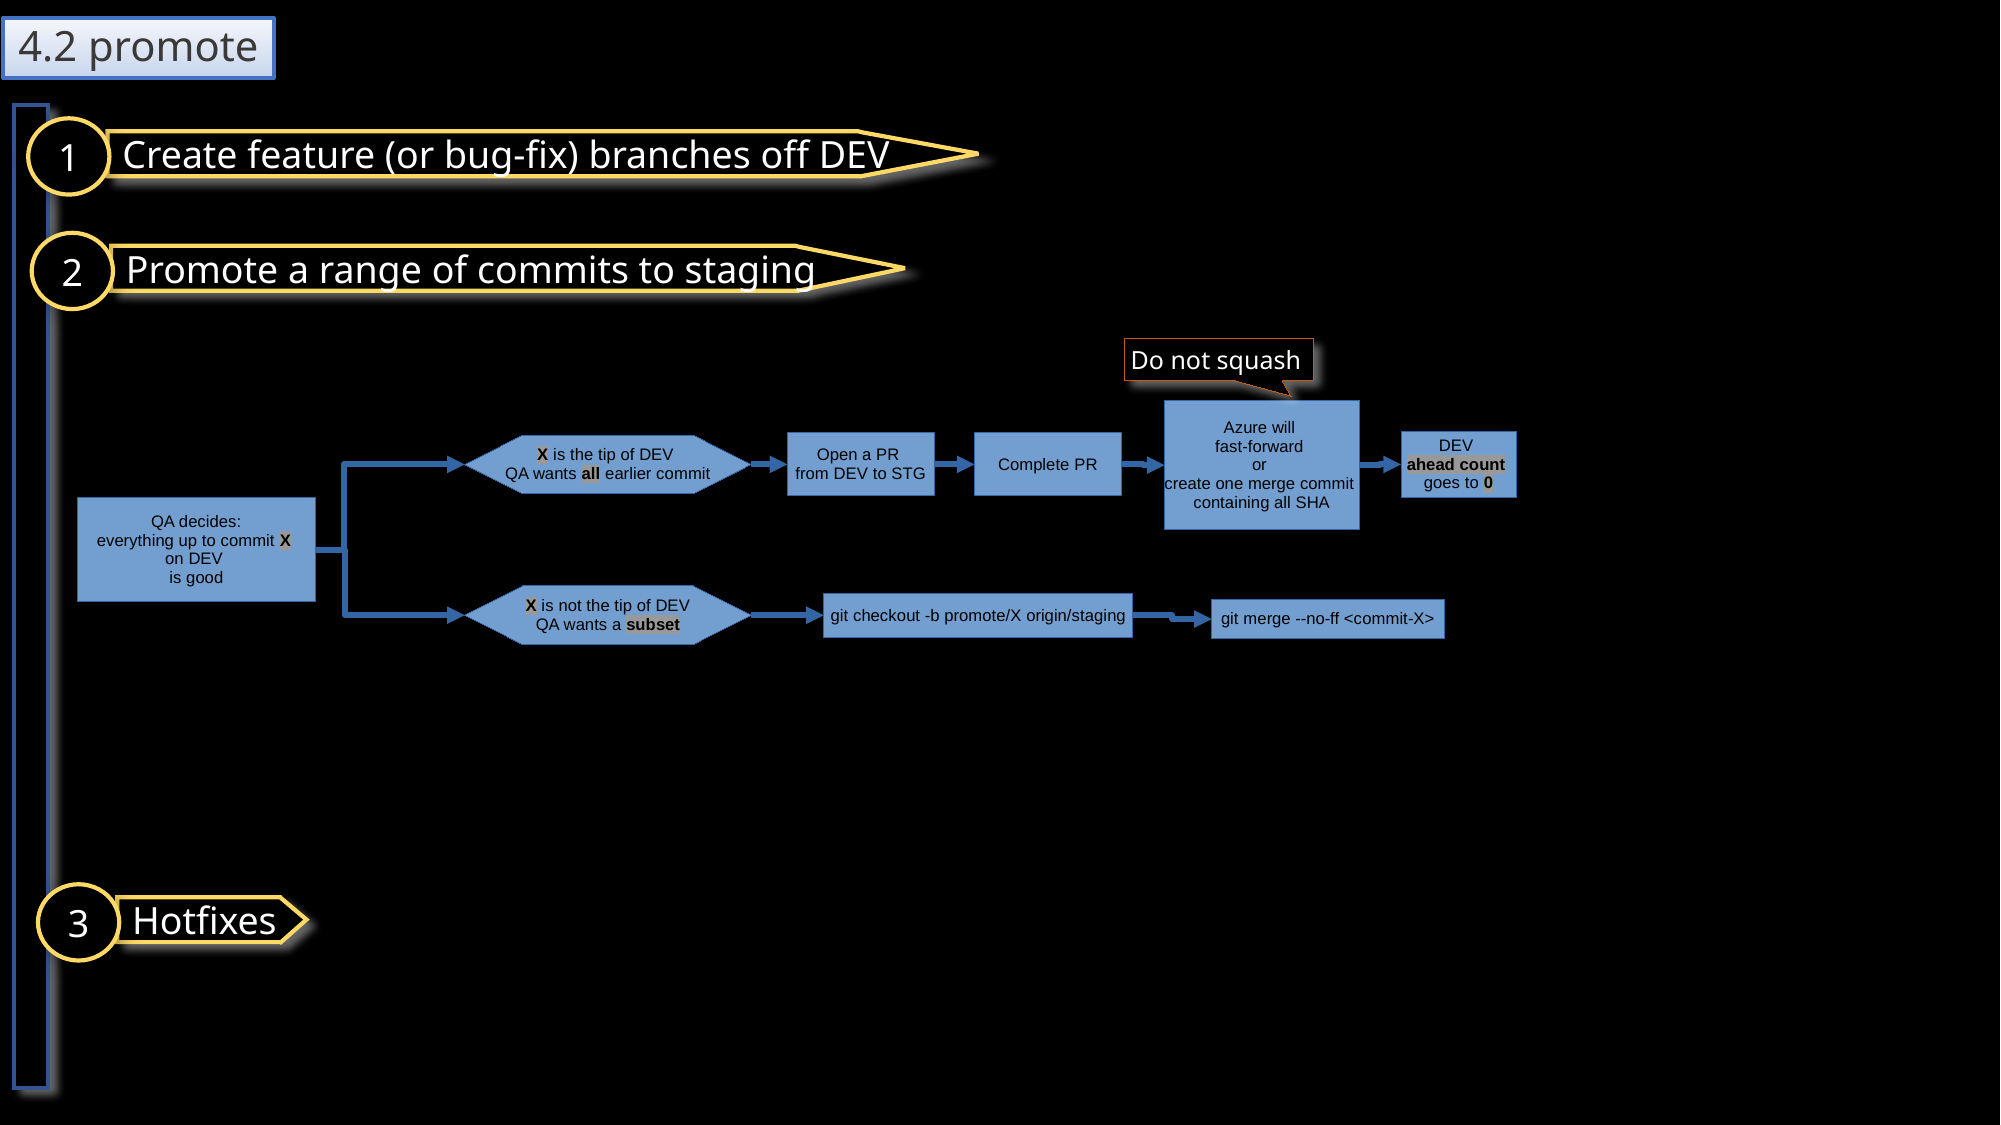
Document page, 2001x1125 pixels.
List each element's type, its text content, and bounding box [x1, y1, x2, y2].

text_box 2 [31, 232, 113, 310]
text_box X is the tip of DEV QA wants all earlier commit [464, 435, 751, 494]
text_box git merge --no-ff <commit-X> [1211, 599, 1445, 639]
title 4.2 promote [12, 17, 265, 78]
text_box QA decides: everything up to commit X on DEV is good [77, 497, 316, 602]
text_box Open a PR from DEV to STG [787, 432, 935, 496]
text_box Promote a range of commits to staging [111, 245, 906, 291]
text_box [14, 105, 49, 1088]
text_box Azure will fast-forward or create one merge commit containing all SHA [1164, 400, 1360, 530]
text_box Complete PR [974, 432, 1122, 496]
text_box Hotfixes [117, 897, 307, 943]
text_box git checkout -b promote/X origin/staging [823, 593, 1133, 638]
text_box 3 [37, 884, 120, 961]
text_box Do not squash [1124, 338, 1314, 397]
text_box 1 [28, 118, 110, 195]
text_box Create feature (or bug-fix) branches off DEV [107, 131, 979, 177]
text_box DEV ahead count goes to 0 [1401, 431, 1517, 498]
text_box X is not the tip of DEV QA wants a subset [464, 585, 751, 645]
